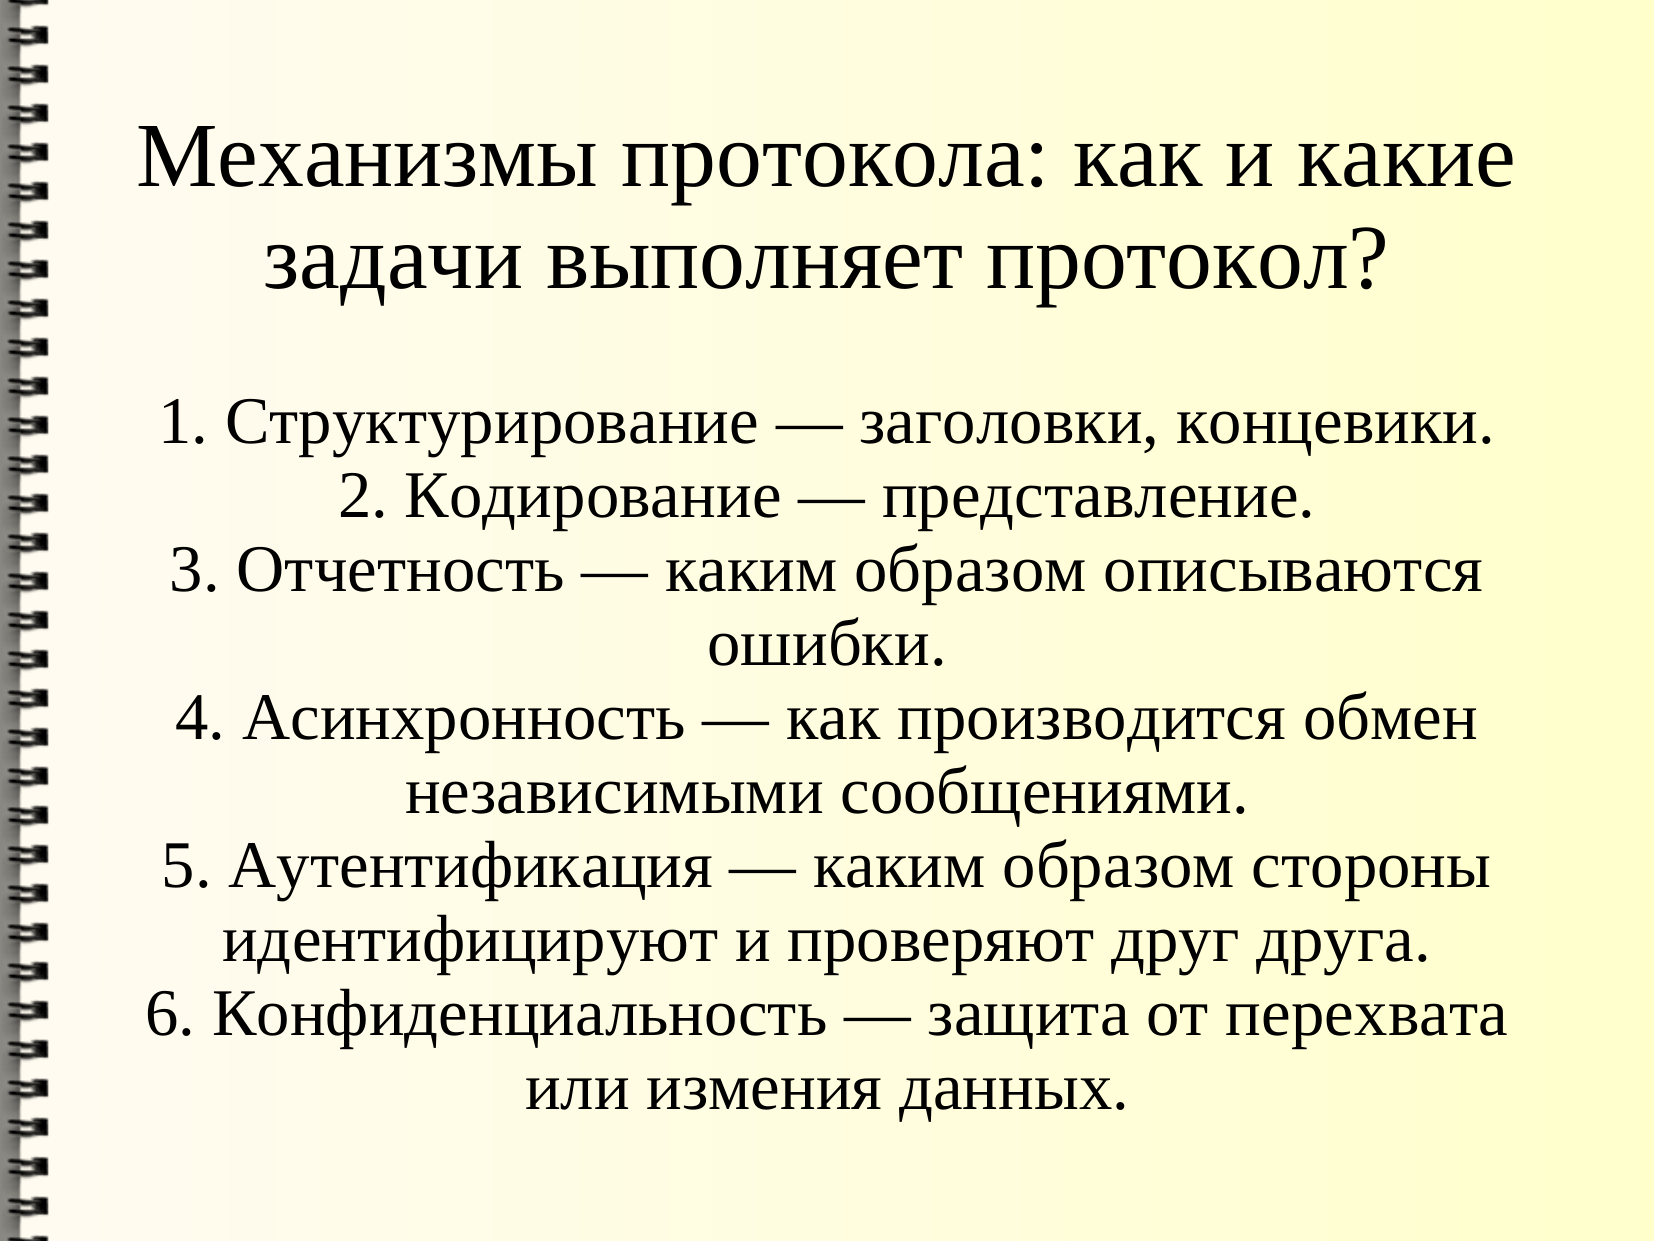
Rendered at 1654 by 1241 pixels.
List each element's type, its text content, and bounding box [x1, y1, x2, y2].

title Механизмы протокола: как и какие задачи выполняет протокол? [121, 102, 1534, 311]
subtitle 1. Структурирование — заголовки, концевики. 2. Кодирование — представление. 3. Отчетность — каким образом описываются ошибки. 4. Асинхронность — как производится обмен независимыми сообщениями. 5. Аутентификация — каким образом стороны идентифицируют и проверяют друг друга. 6. Конфиденциальность — защита от перехвата или измения данных. [121, 344, 1534, 1164]
picture [0, 0, 1654, 1241]
